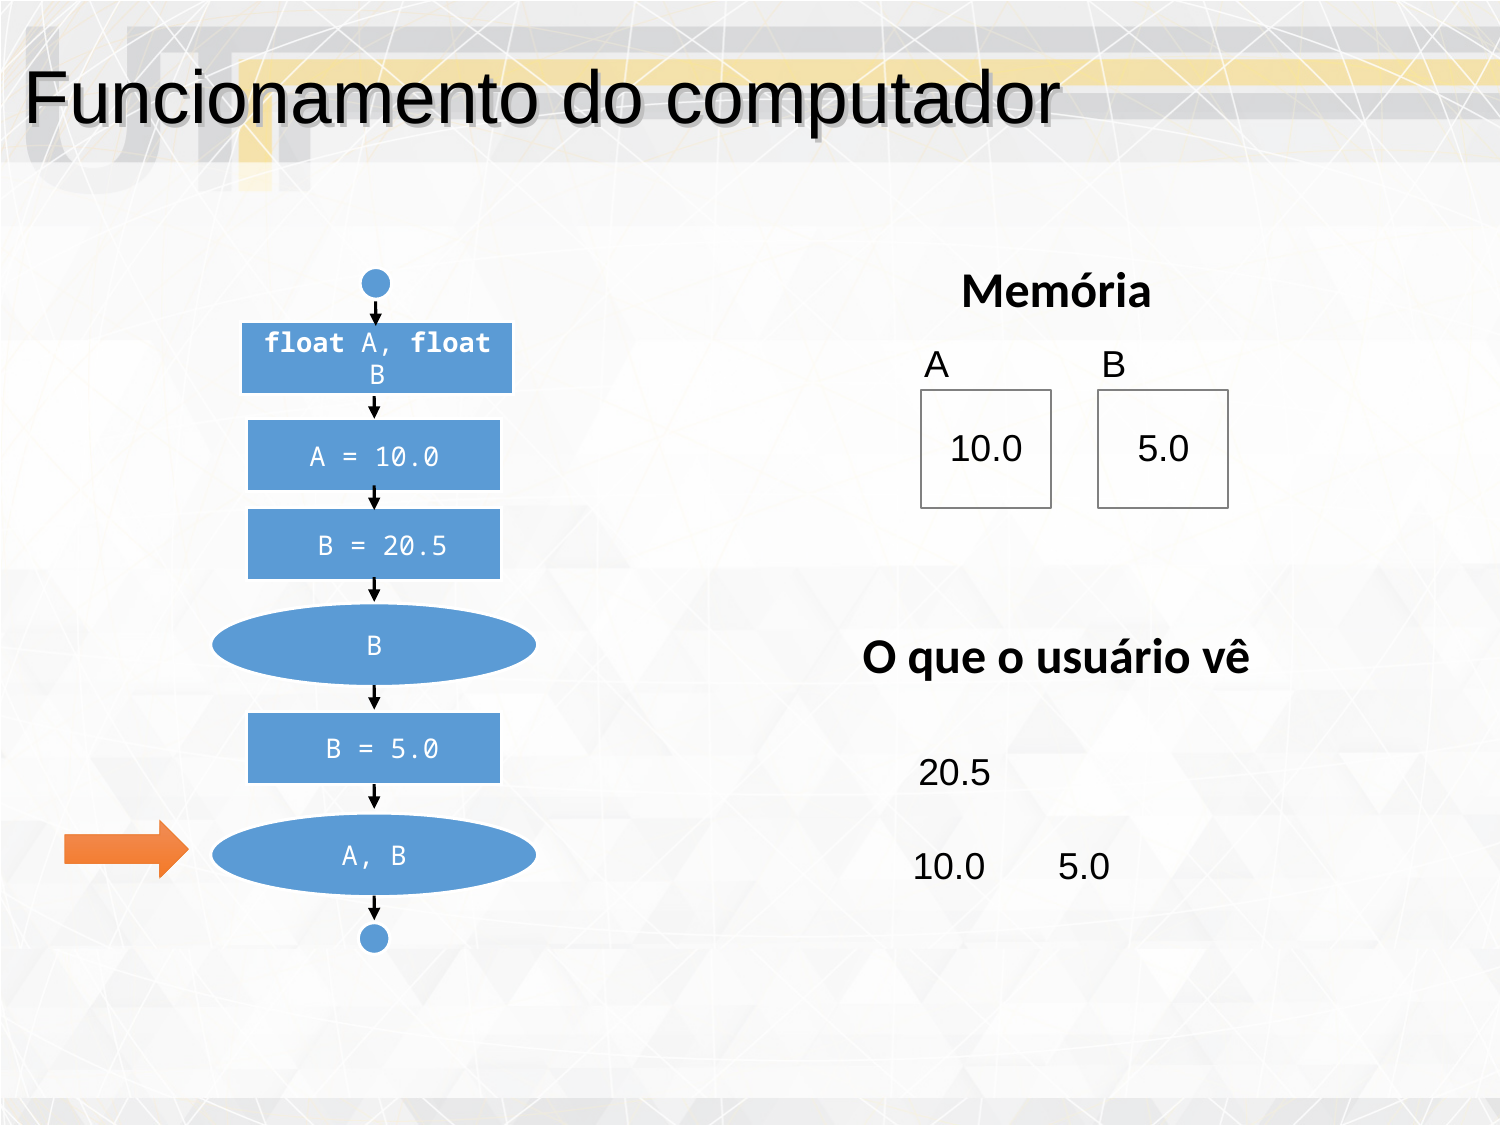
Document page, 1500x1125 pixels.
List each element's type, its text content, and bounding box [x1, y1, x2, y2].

text_box 10.0 [921, 389, 1052, 508]
text_box [64, 820, 189, 878]
text_box [360, 267, 392, 300]
text_box A [909, 336, 965, 394]
text_box 10.0 [897, 838, 1001, 896]
text_box 5.0 [1043, 838, 1125, 896]
text_box A, B [210, 812, 538, 897]
text_box B [1086, 336, 1142, 394]
text_box 5.0 [1098, 389, 1229, 508]
text_box B [210, 602, 538, 687]
text_box B = 20.5 [246, 507, 502, 581]
table_cell F [1, 1, 1500, 1125]
text_box B = 5.0 [246, 711, 502, 785]
text_box 20.5 [903, 744, 1006, 801]
text_box [358, 922, 391, 955]
title Funcionamento do computador [23, 18, 1489, 178]
text_box Memória [946, 250, 1168, 325]
text_box A = 10.0 [246, 418, 502, 492]
text_box O que o usuário vê [847, 616, 1266, 692]
text_box float A, float B [240, 321, 514, 395]
